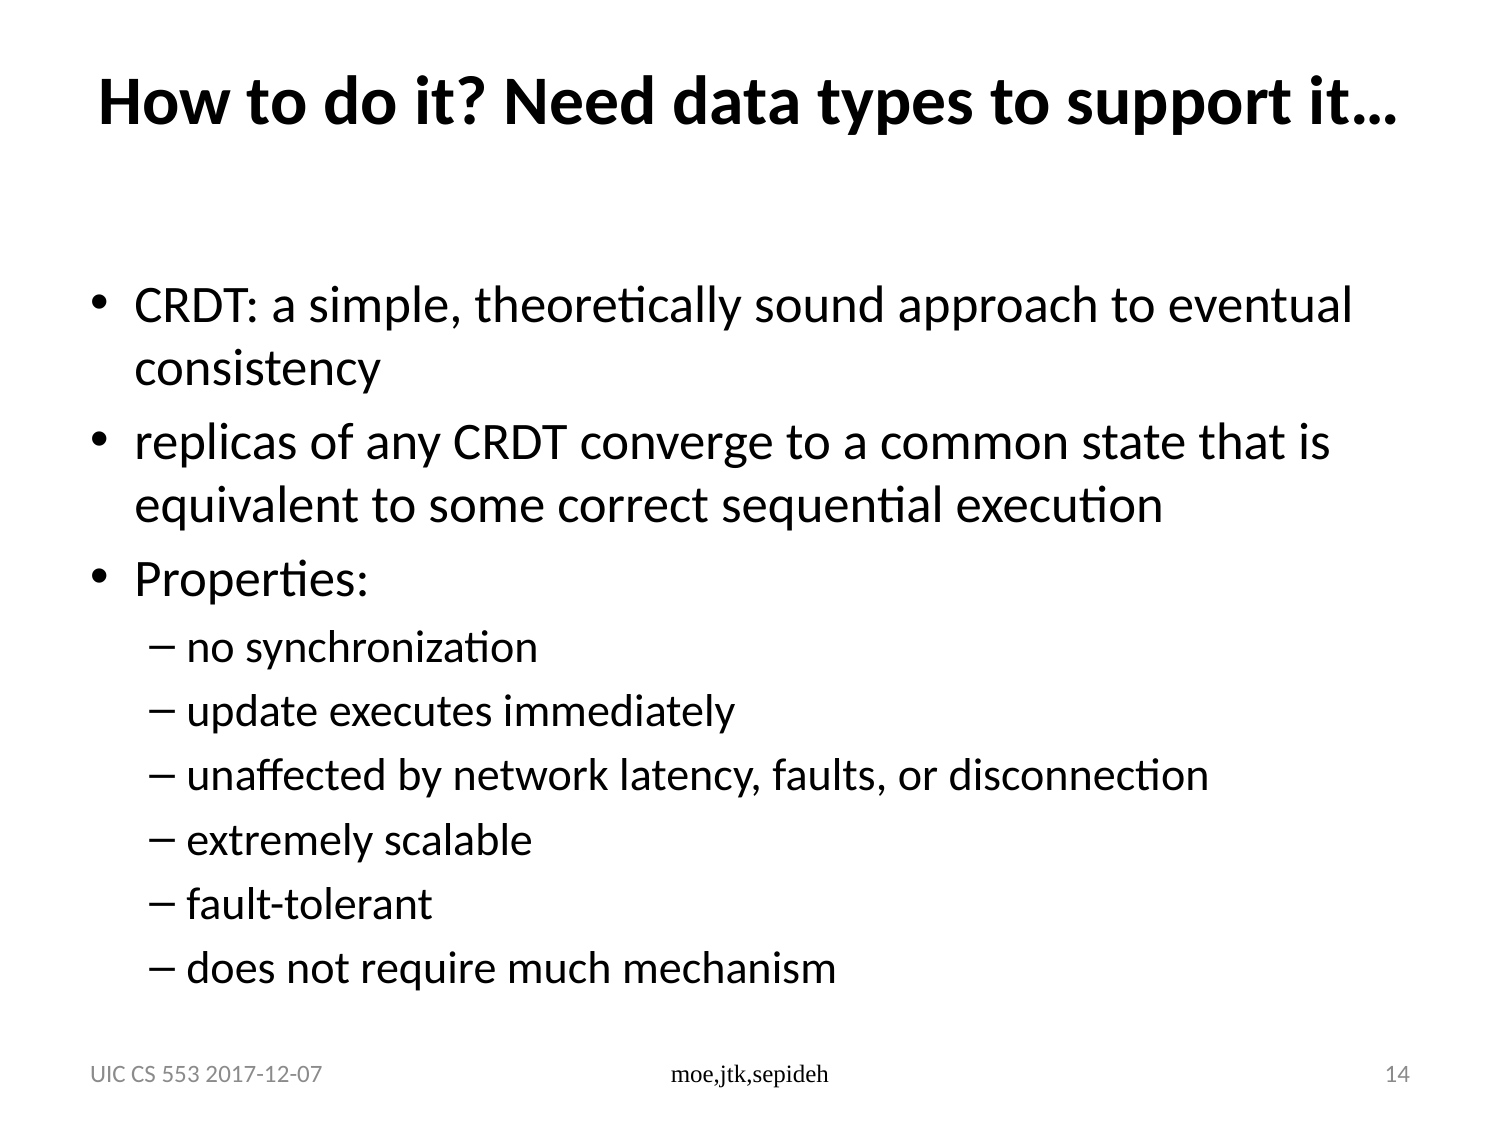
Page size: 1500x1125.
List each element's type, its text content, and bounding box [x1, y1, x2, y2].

list CRDT: a simple, theoretically sound approach to eventual consistency replicas of any CRDT converge to a common state that is equivalent to some correct sequential execution Properties: no synchronization update executes immediately unaffected by network latency, faults, or disconnection extremely scalable fault-tolerant does not require much mechanism [75, 262, 1425, 1005]
title How to do it? Need data types to support it… [75, 45, 1425, 233]
